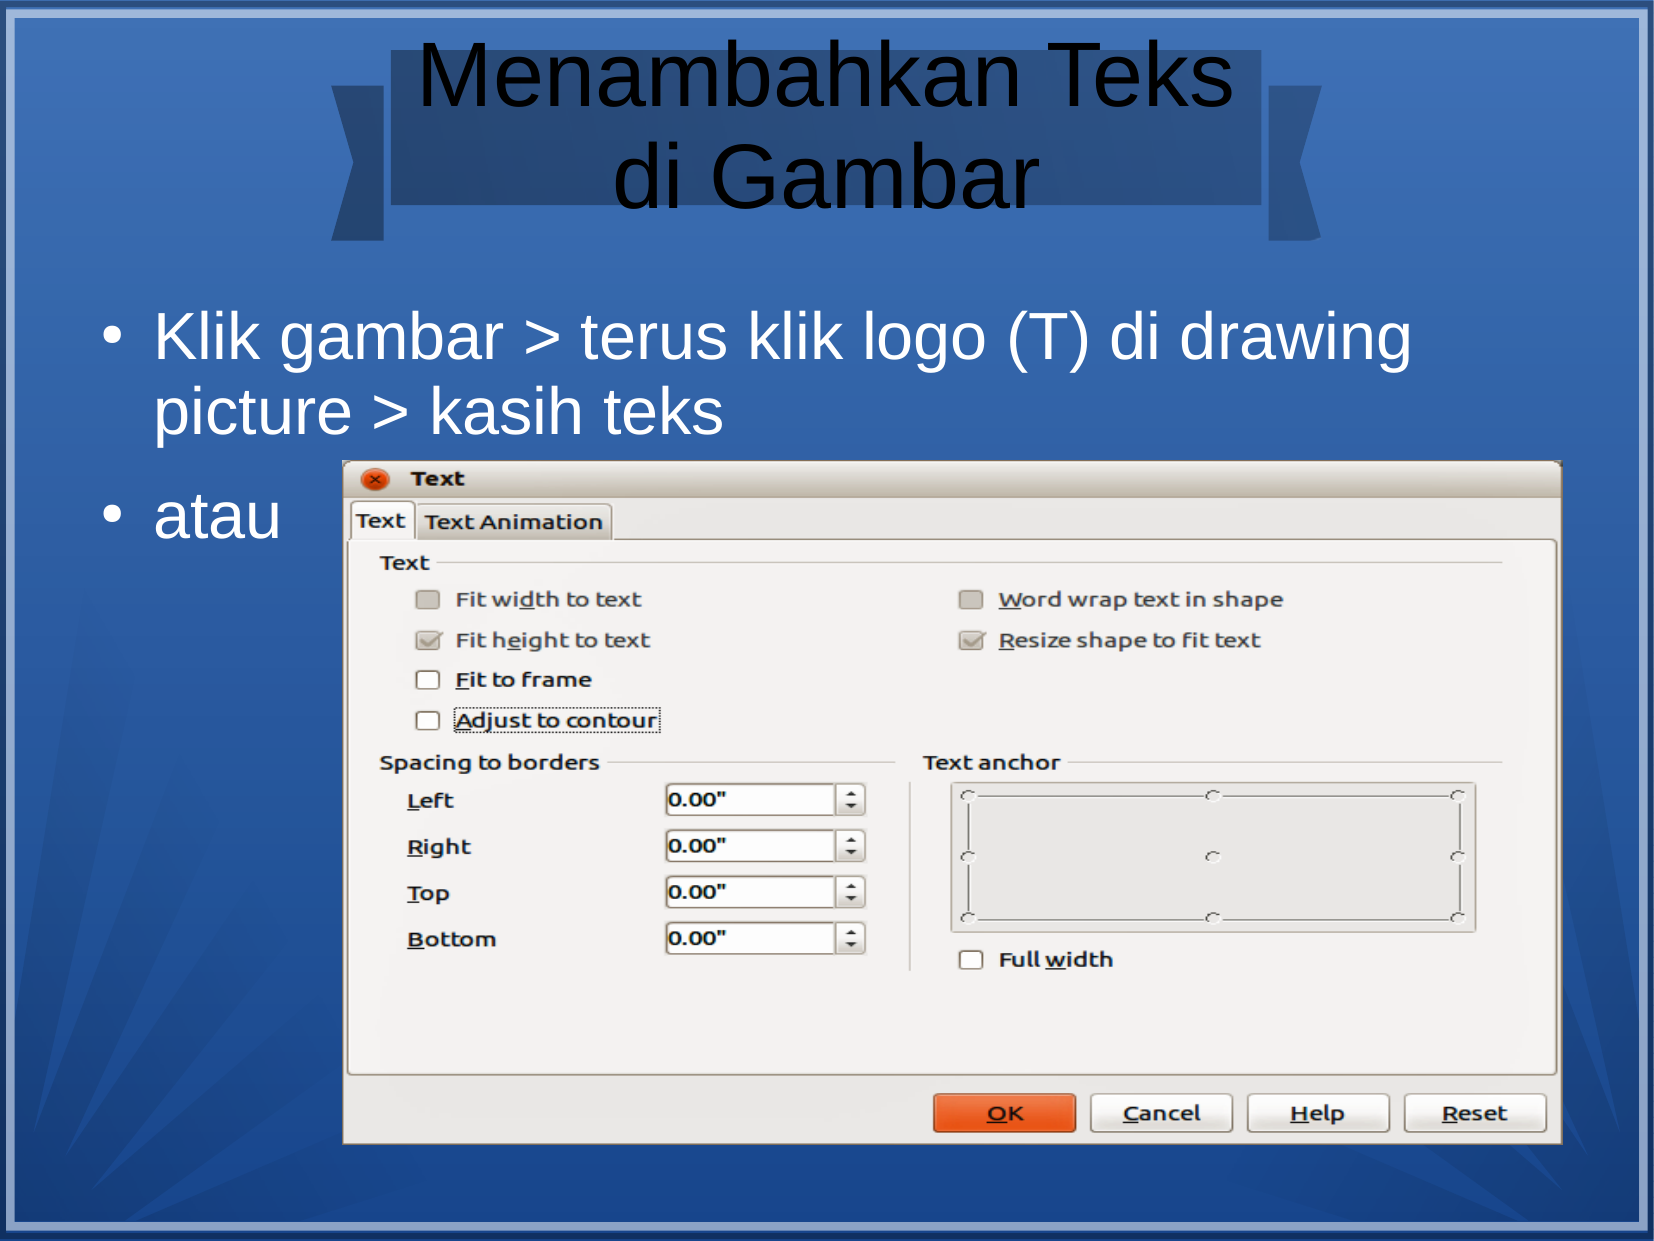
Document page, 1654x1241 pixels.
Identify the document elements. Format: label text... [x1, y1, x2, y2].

title Menambahkan Teks di Gambar [389, 23, 1264, 229]
picture [342, 460, 1563, 1145]
list Klik gambar > terus klik logo (T) di drawing picture > kasih teks atau [82, 299, 1571, 1241]
